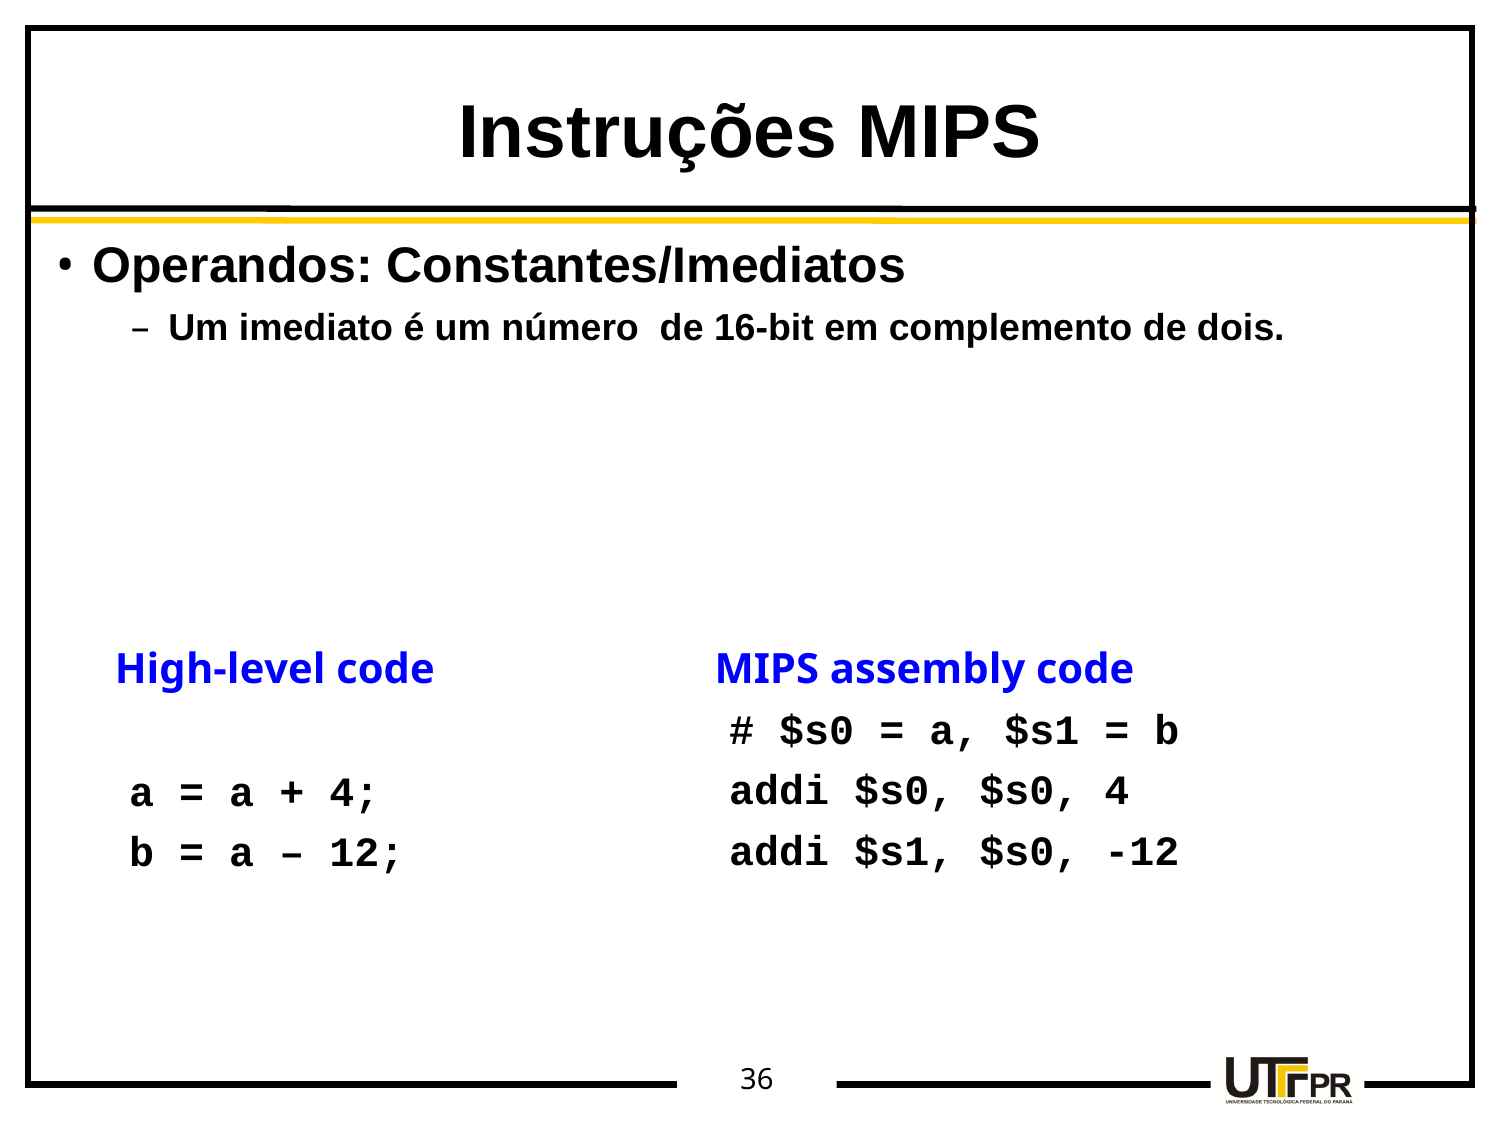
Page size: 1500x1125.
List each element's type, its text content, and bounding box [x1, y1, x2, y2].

title Instruções MIPS [0, 78, 1500, 185]
text_box MIPS assembly code # $s0 = a, $s1 = b addi $s0, $s0, 4 addi $s1, $s0, -12 [699, 639, 1350, 953]
list Operandos: Constantes/Imediatos Um imediato é um número de 16-bit em complemento de dois. [41, 231, 1447, 916]
picture [1225, 1057, 1353, 1104]
text_box High-level code a = a + 4; b = a – 12; [99, 639, 699, 953]
